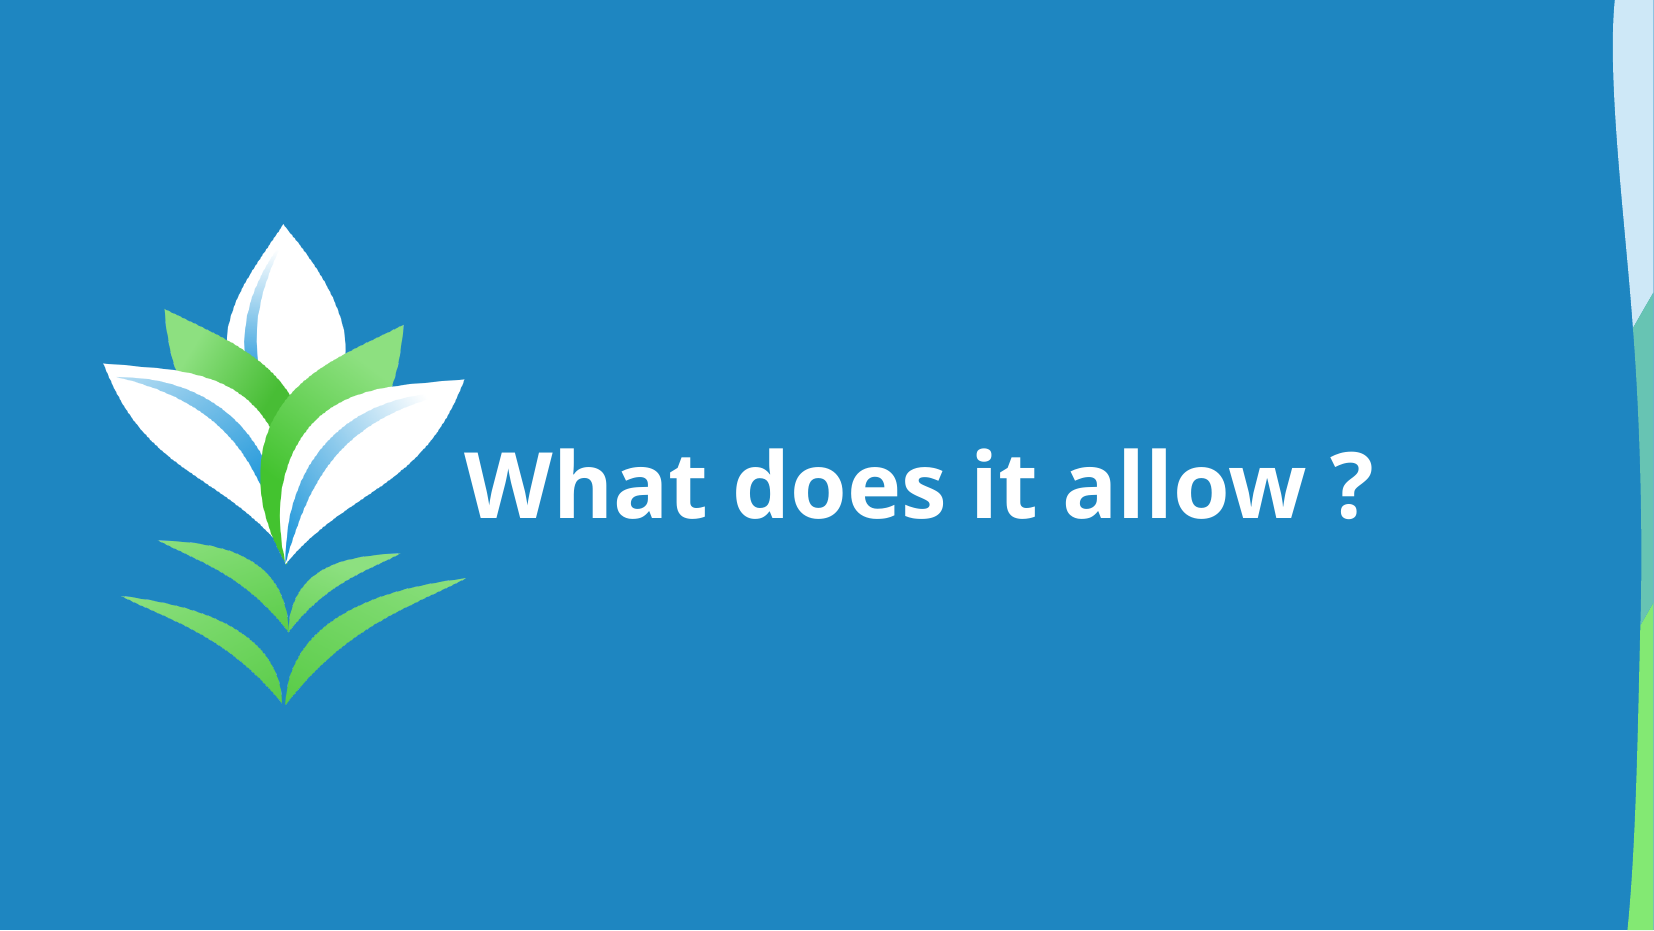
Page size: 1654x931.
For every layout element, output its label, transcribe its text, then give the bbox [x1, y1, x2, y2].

picture [103, 224, 466, 706]
text_box What does it allow ? [466, 419, 1654, 545]
